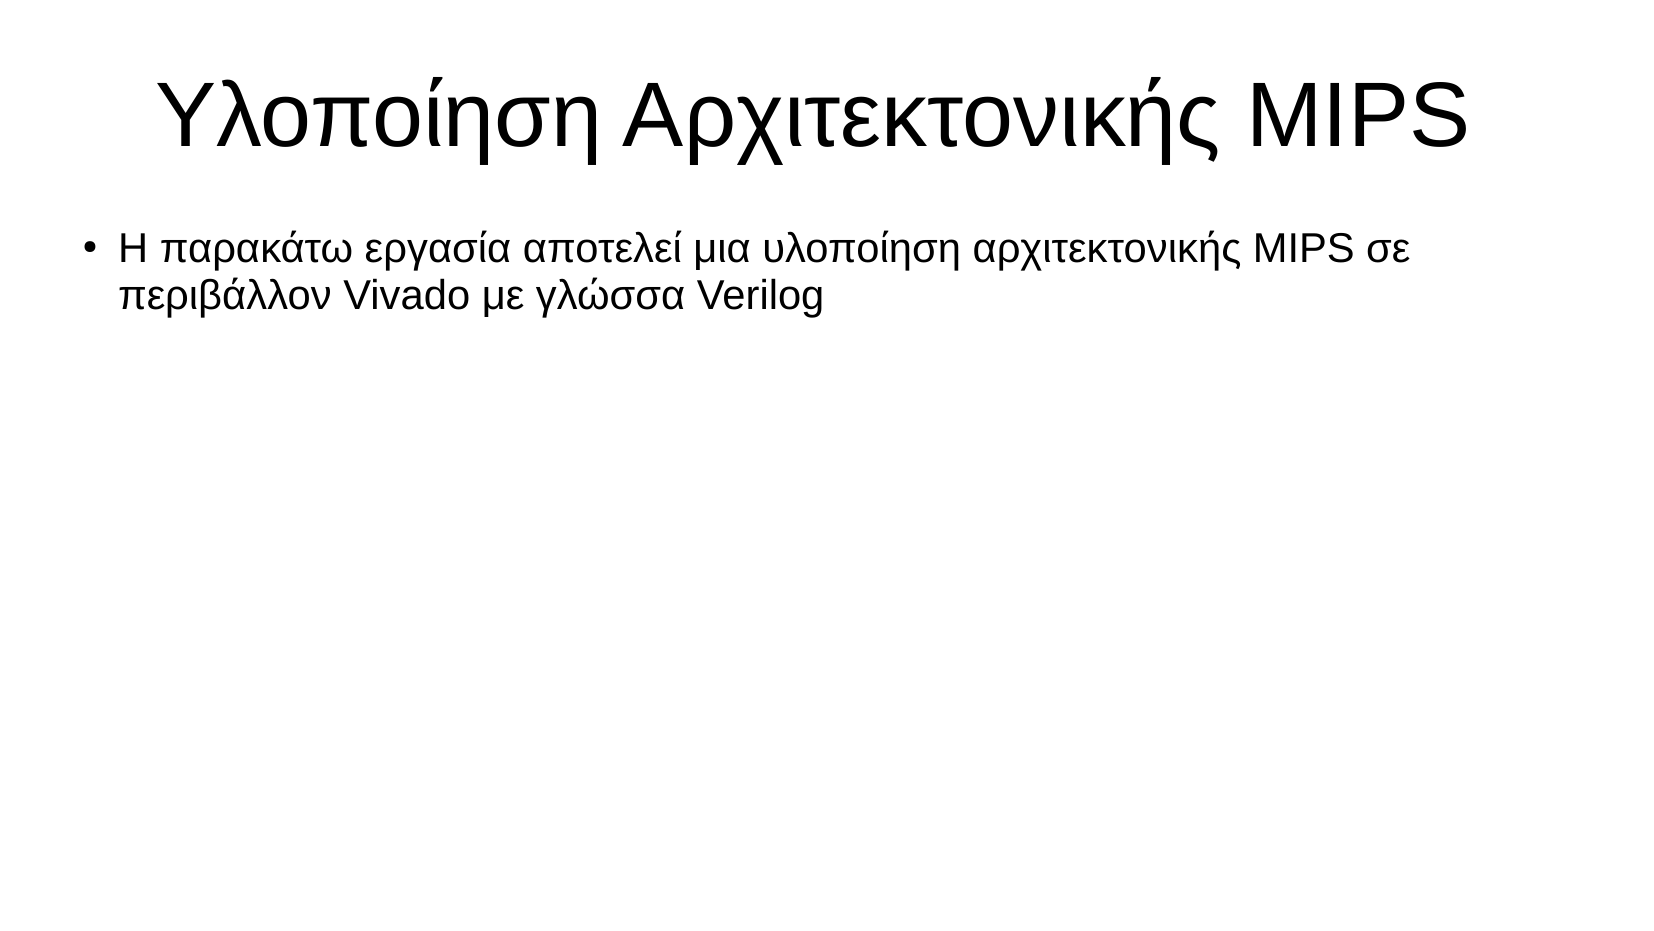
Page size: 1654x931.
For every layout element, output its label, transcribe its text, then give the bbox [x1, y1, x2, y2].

title Υλοποίηση Αρχιτεκτονικής MIPS [82, 37, 1571, 193]
subtitle Η παρακάτω εργασία αποτελεί μια υλοποίηση αρχιτεκτονικής MIPS σε περιβάλλον Vivado με γλώσσα Verilog [82, 225, 1571, 758]
